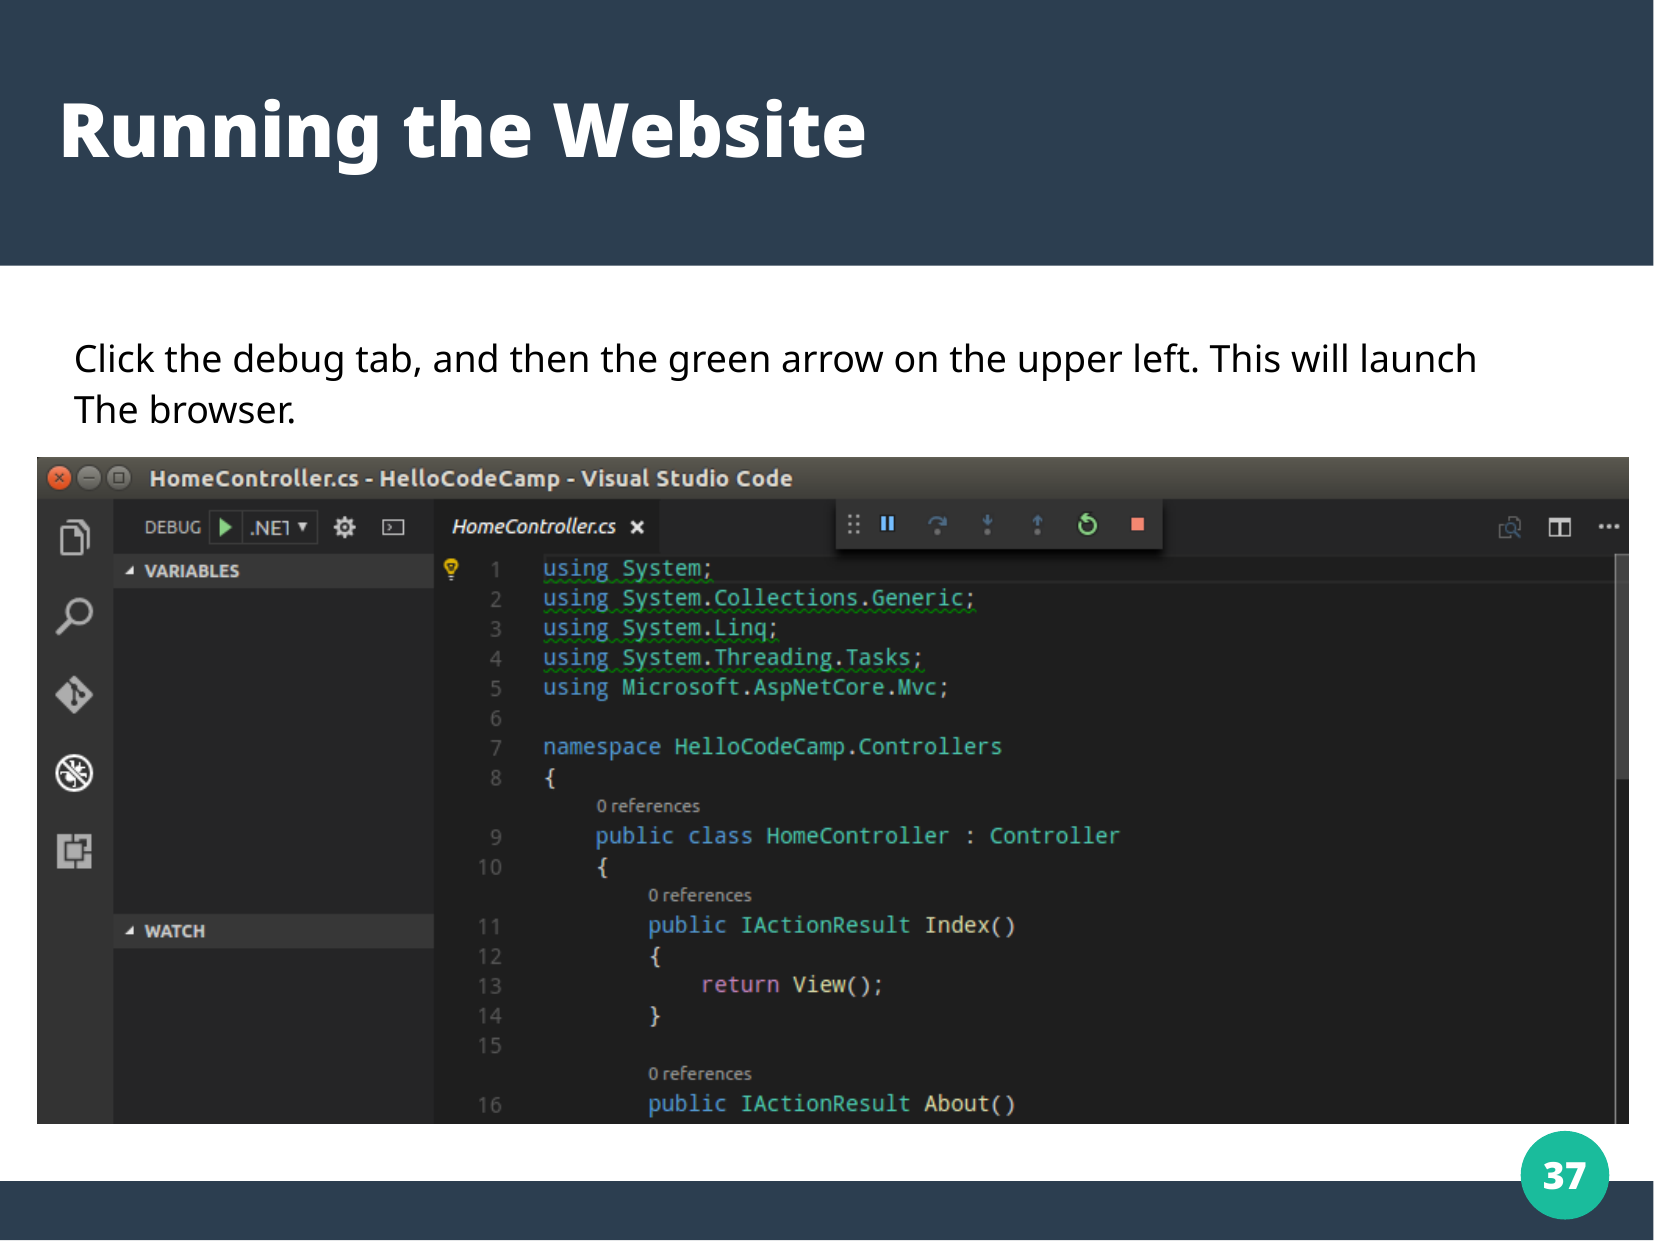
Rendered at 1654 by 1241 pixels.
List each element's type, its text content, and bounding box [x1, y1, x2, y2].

title Running the Website [59, 49, 1595, 207]
picture [37, 457, 1629, 1124]
text_box Click the debug tab, and then the green arrow on the upper left. This will launch The browser. [59, 324, 1598, 427]
